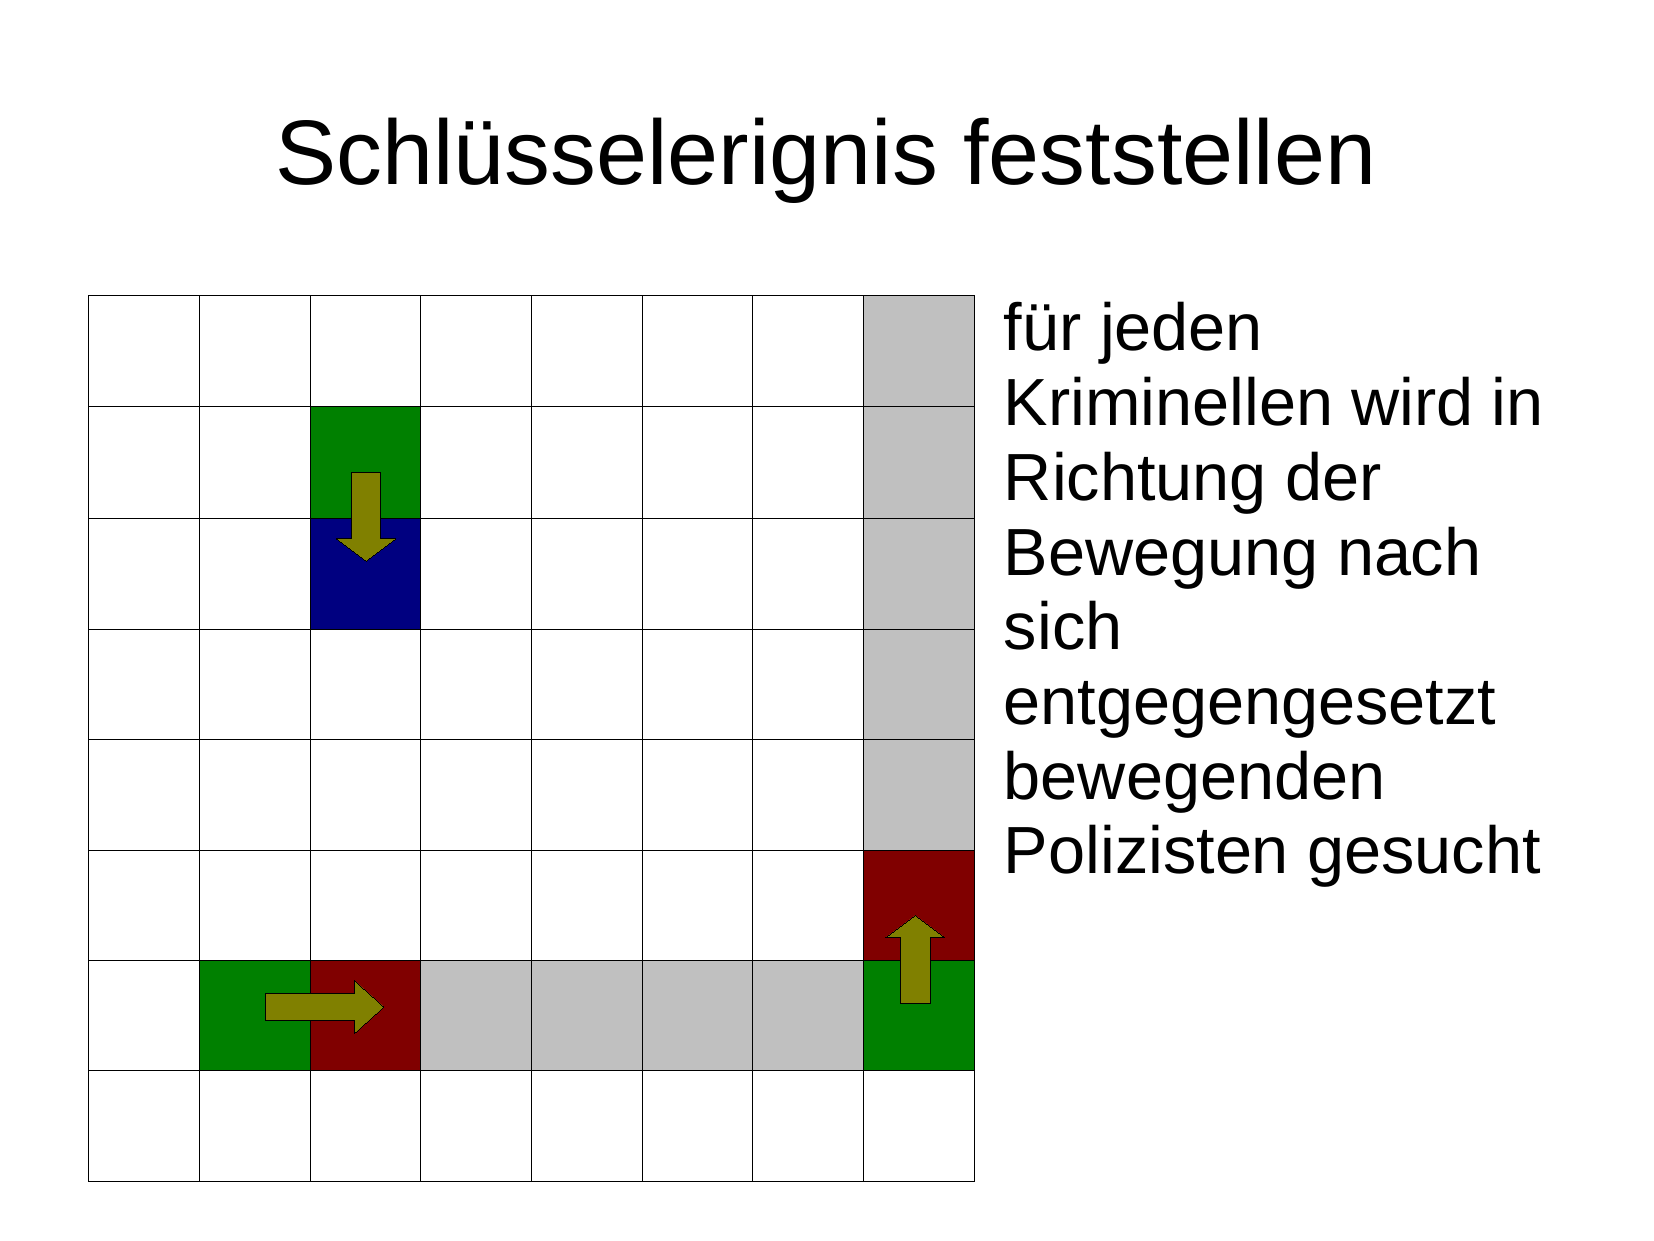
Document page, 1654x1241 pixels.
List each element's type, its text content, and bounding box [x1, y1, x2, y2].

table_cell [532, 1071, 642, 1181]
table_cell [89, 740, 199, 850]
table_cell [311, 740, 420, 850]
table_cell [643, 1071, 752, 1181]
table_cell [89, 630, 199, 739]
table_cell [200, 851, 310, 960]
table_cell [864, 851, 974, 960]
list für jeden Kriminellen wird in Richtung der Bewegung nach sich entgegengesetzt bewegenden Polizisten gesucht [1003, 290, 1571, 1182]
table_cell [864, 961, 974, 1070]
table_cell [864, 740, 974, 850]
table_cell [311, 1071, 420, 1181]
table_header [753, 296, 863, 406]
table_cell [89, 519, 199, 629]
text_box [265, 980, 384, 1034]
table_cell [643, 519, 752, 629]
table_cell [532, 851, 642, 960]
table_cell [532, 740, 642, 850]
table_cell [421, 1071, 531, 1181]
table_cell [753, 519, 863, 629]
table_cell [200, 630, 310, 739]
table_cell [311, 630, 420, 739]
table_cell [200, 407, 310, 518]
table_header [864, 296, 974, 406]
table_cell [311, 519, 420, 629]
table_cell [200, 519, 310, 629]
table_cell [532, 630, 642, 739]
table_header [89, 296, 199, 406]
table_cell [753, 1071, 863, 1181]
table_cell [421, 961, 531, 1070]
title Schlüsselerignis feststellen [82, 49, 1571, 257]
table_header [532, 296, 642, 406]
table_cell [421, 630, 531, 739]
table_cell [89, 407, 199, 518]
table_cell [864, 519, 974, 629]
table_cell [311, 961, 420, 1070]
table_cell [421, 851, 531, 960]
table_cell [89, 1071, 199, 1181]
table_cell [200, 1071, 310, 1181]
table_cell [753, 630, 863, 739]
table_header [311, 296, 420, 406]
table_cell [89, 961, 199, 1070]
table_cell [643, 740, 752, 850]
table_header [421, 296, 531, 406]
table_cell [643, 407, 752, 518]
table_cell [643, 630, 752, 739]
table_cell [421, 519, 531, 629]
table_cell [532, 961, 642, 1070]
table_cell [421, 740, 531, 850]
text_box [885, 915, 945, 1004]
table_cell [864, 630, 974, 739]
table_cell [864, 1071, 974, 1181]
table_header [643, 296, 752, 406]
table_cell [753, 407, 863, 518]
table_cell [753, 961, 863, 1070]
table_cell [864, 407, 974, 518]
table_cell [311, 407, 420, 518]
table_cell [753, 740, 863, 850]
table_cell [200, 740, 310, 850]
table_cell [753, 851, 863, 960]
table_cell [643, 851, 752, 960]
table_cell [200, 961, 310, 1070]
table_cell [643, 961, 752, 1070]
table_header [200, 296, 310, 406]
text_box [336, 472, 396, 562]
table_cell [89, 851, 199, 960]
table_cell [532, 519, 642, 629]
table_cell [421, 407, 531, 518]
table_cell [532, 407, 642, 518]
table_cell [311, 851, 420, 960]
